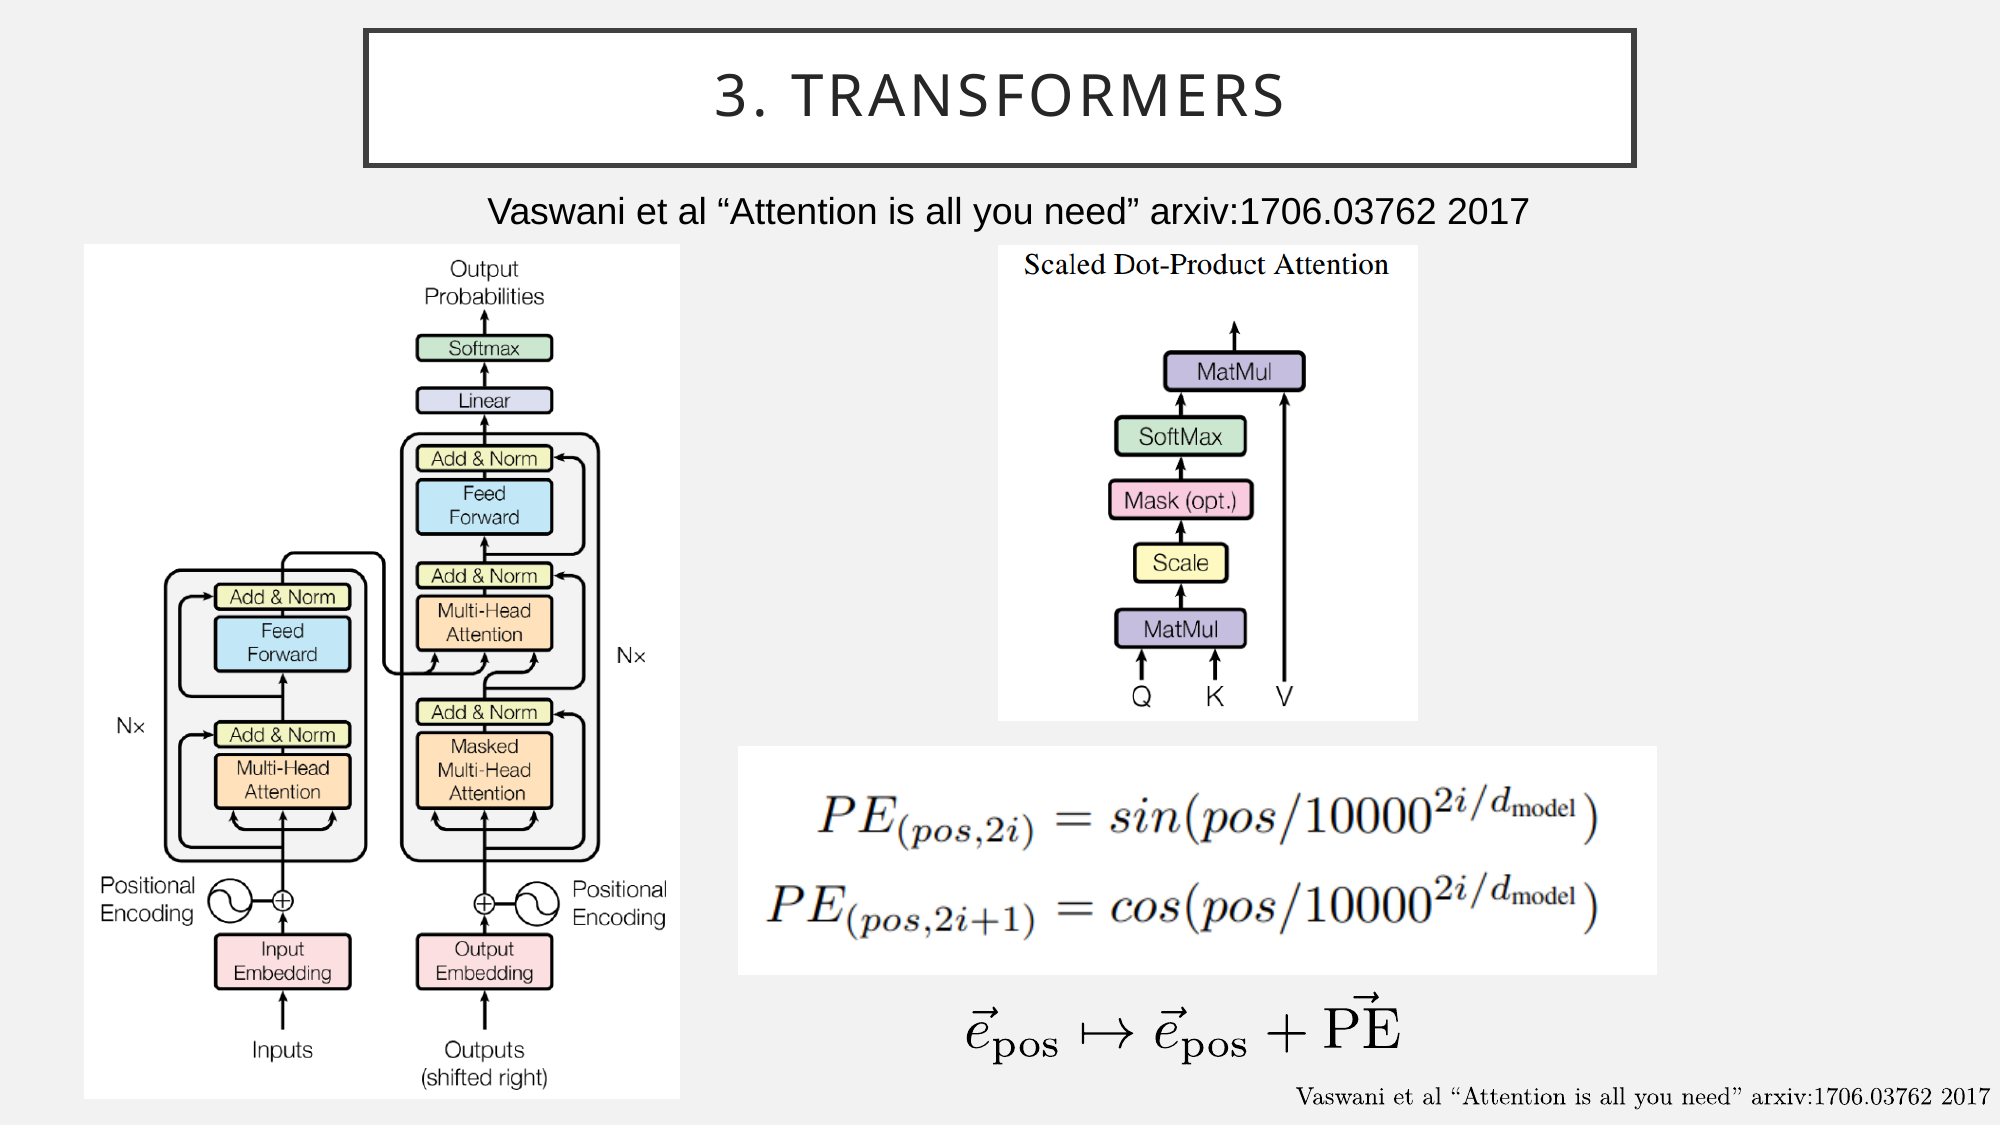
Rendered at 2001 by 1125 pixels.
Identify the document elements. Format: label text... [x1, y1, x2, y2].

text_box [1296, 1087, 1314, 1105]
text_box [1161, 1006, 1187, 1018]
text_box [1423, 1087, 1442, 1105]
text_box [1751, 1093, 1793, 1105]
text_box [1941, 1087, 1952, 1105]
text_box [1523, 1089, 1532, 1105]
picture [738, 746, 1657, 975]
text_box [1155, 1022, 1178, 1049]
text_box [1353, 991, 1379, 1004]
title 3. Transformers [366, 30, 1634, 166]
text_box [1921, 1087, 1932, 1105]
text_box [1582, 1093, 1591, 1105]
text_box [1511, 1093, 1524, 1105]
text_box [1575, 1093, 1581, 1105]
text_box [1042, 1038, 1058, 1057]
text_box [1718, 1087, 1731, 1105]
text_box [1908, 1087, 1919, 1105]
picture [998, 245, 1418, 721]
text_box [1365, 1093, 1385, 1105]
text_box [1267, 1014, 1306, 1053]
text_box [1979, 1087, 1991, 1105]
text_box [1827, 1087, 1838, 1105]
text_box [1393, 1093, 1404, 1105]
text_box [1480, 1089, 1489, 1105]
text_box [1967, 1087, 1977, 1105]
text_box [1019, 1038, 1040, 1057]
text_box [1815, 1087, 1824, 1105]
text_box [1682, 1093, 1695, 1105]
text_box [1404, 1089, 1413, 1105]
text_box [1851, 1087, 1863, 1105]
text_box [1181, 1038, 1204, 1065]
text_box [966, 1022, 990, 1049]
text_box [972, 1006, 999, 1018]
text_box [1540, 1093, 1552, 1105]
text_box [1489, 1089, 1498, 1105]
text_box [1533, 1093, 1540, 1105]
text_box [1839, 1087, 1850, 1105]
text_box [1871, 1087, 1882, 1105]
text_box [1553, 1093, 1566, 1105]
text_box [1313, 1093, 1334, 1105]
text_box [1081, 1018, 1134, 1049]
text_box [1954, 1087, 1965, 1105]
text_box [1231, 1038, 1247, 1057]
text_box [1462, 1086, 1480, 1105]
text_box [993, 1038, 1015, 1065]
text_box Vaswani et al “Attention is all you need” arxiv:1706.03762 2017 [472, 183, 1546, 240]
text_box [1695, 1093, 1717, 1105]
text_box [1647, 1093, 1659, 1105]
text_box [1896, 1087, 1908, 1105]
text_box [1363, 1008, 1400, 1048]
text_box [1600, 1087, 1626, 1105]
text_box [1883, 1087, 1895, 1105]
text_box [1793, 1093, 1806, 1105]
text_box [1634, 1093, 1647, 1110]
text_box [1208, 1038, 1229, 1057]
text_box [1499, 1093, 1510, 1105]
text_box [1324, 1008, 1359, 1048]
picture [84, 244, 680, 1099]
text_box [1659, 1093, 1673, 1105]
text_box [1335, 1093, 1364, 1105]
